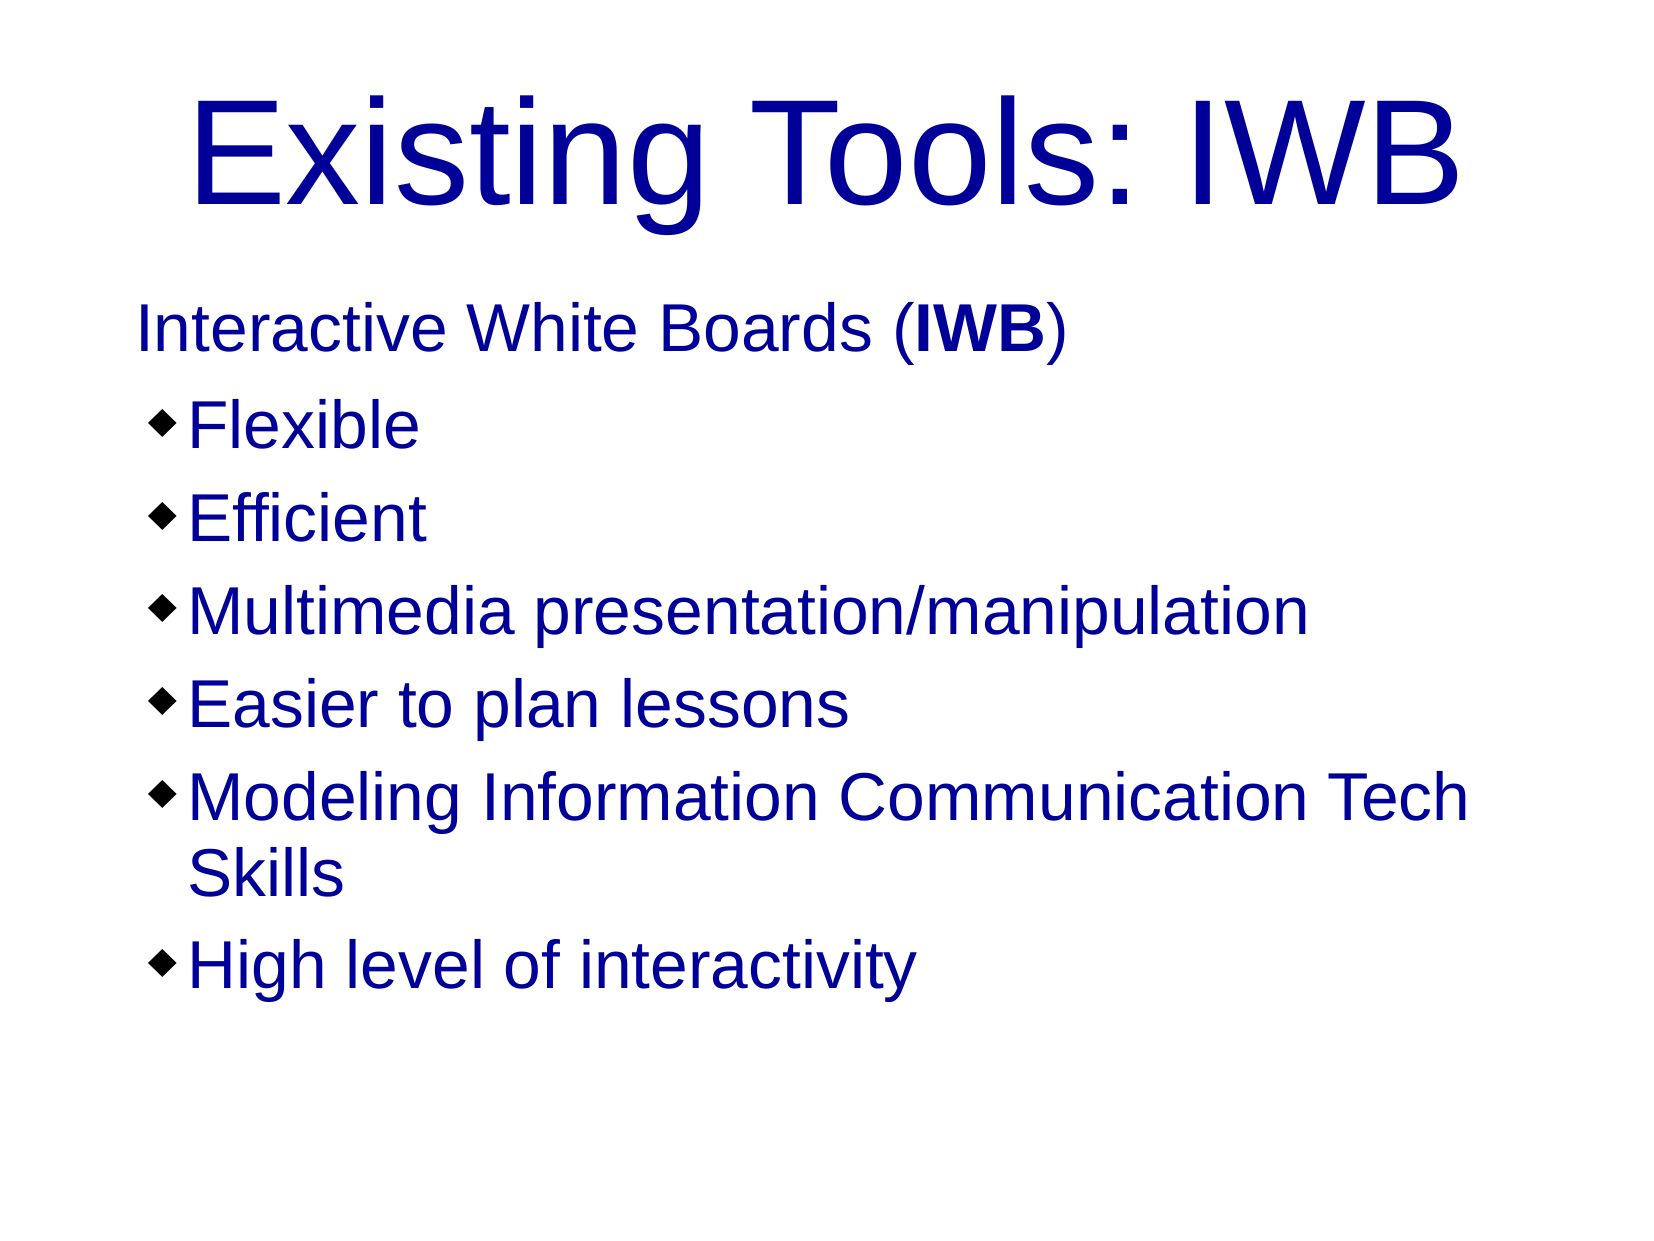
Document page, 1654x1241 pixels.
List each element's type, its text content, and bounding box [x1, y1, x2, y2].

title Existing Tools: IWB [82, 49, 1571, 257]
list Interactive White Boards (IWB) Flexible Efficient Multimedia presentation/manipulation Easier to plan lessons Modeling Information Communication Tech Skills High level of interactivity [82, 290, 1571, 1010]
